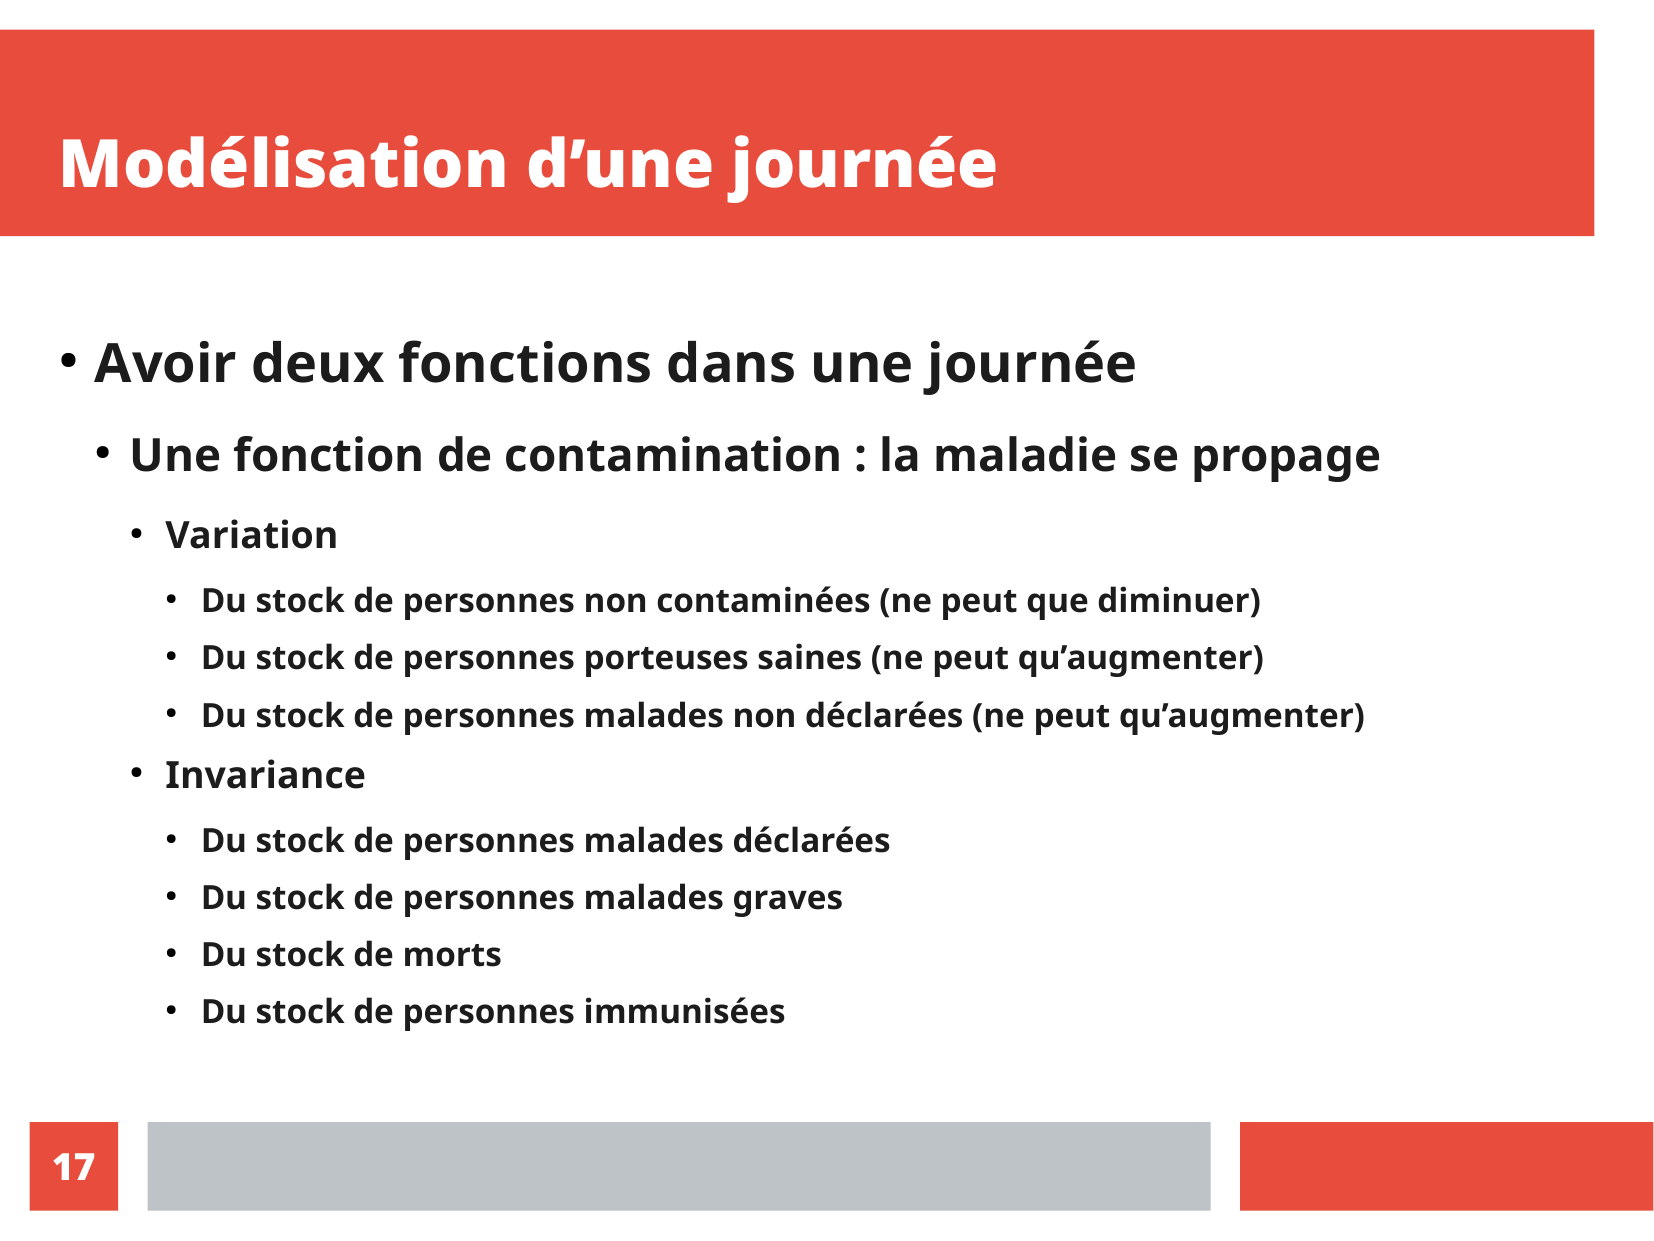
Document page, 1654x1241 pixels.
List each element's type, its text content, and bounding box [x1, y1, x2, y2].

title Modélisation d’une journée [59, 59, 1595, 207]
list Avoir deux fonctions dans une journée Une fonction de contamination : la maladie se propage Variation Du stock de personnes non contaminées (ne peut que diminuer) Du stock de personnes porteuses saines (ne peut qu’augmenter) Du stock de personnes malades non déclarées (ne peut qu’augmenter) Invariance Du stock de personnes malades déclarées Du stock de personnes malades graves Du stock de morts Du stock de personnes immunisées [59, 324, 1565, 1093]
